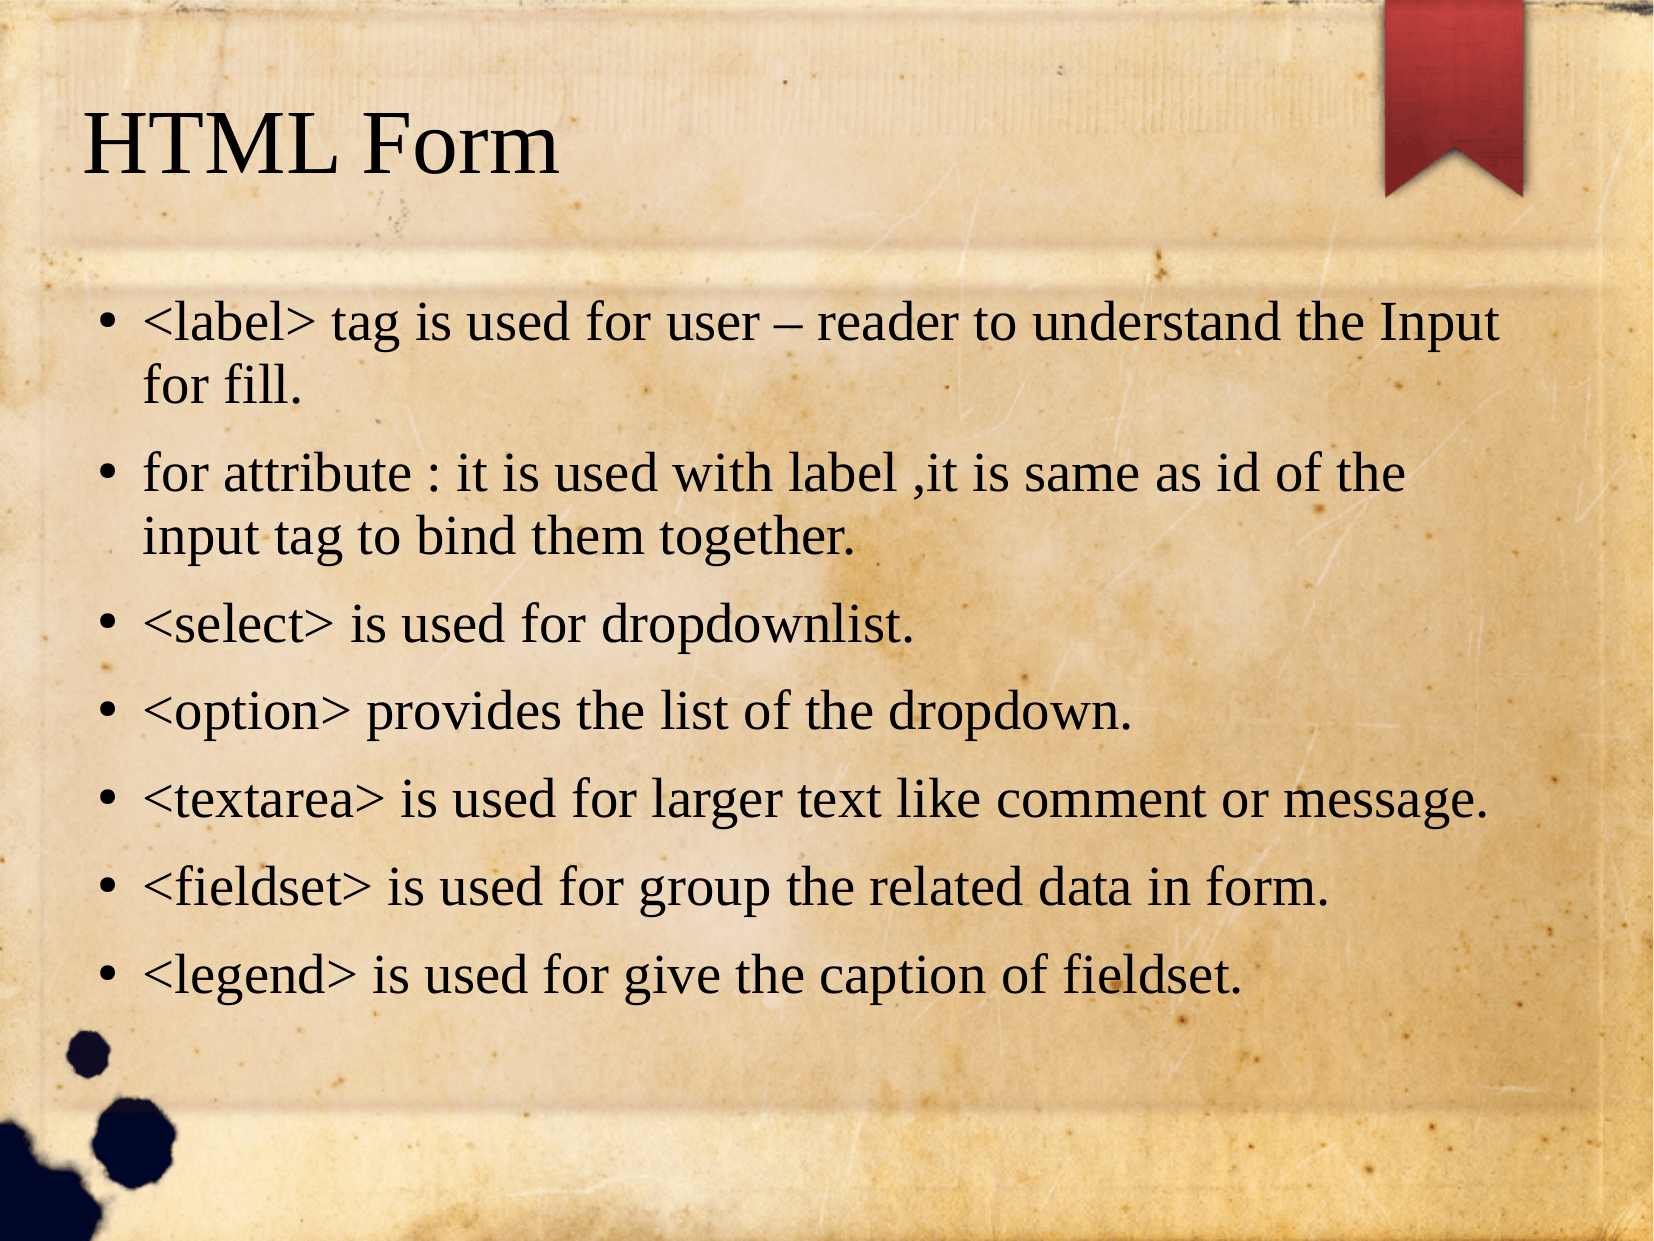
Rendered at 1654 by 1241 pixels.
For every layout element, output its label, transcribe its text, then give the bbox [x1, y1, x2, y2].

title HTML Form [82, 49, 1347, 237]
list <label> tag is used for user – reader to understand the Input for fill. for attribute : it is used with label ,it is same as id of the input tag to bind them together. <select> is used for dropdownlist. <option> provides the list of the dropdown. <textarea> is used for larger text like comment or message. <fieldset> is used for group the related data in form. <legend> is used for give the caption of fieldset. [82, 290, 1538, 1010]
picture [0, 0, 1654, 1241]
